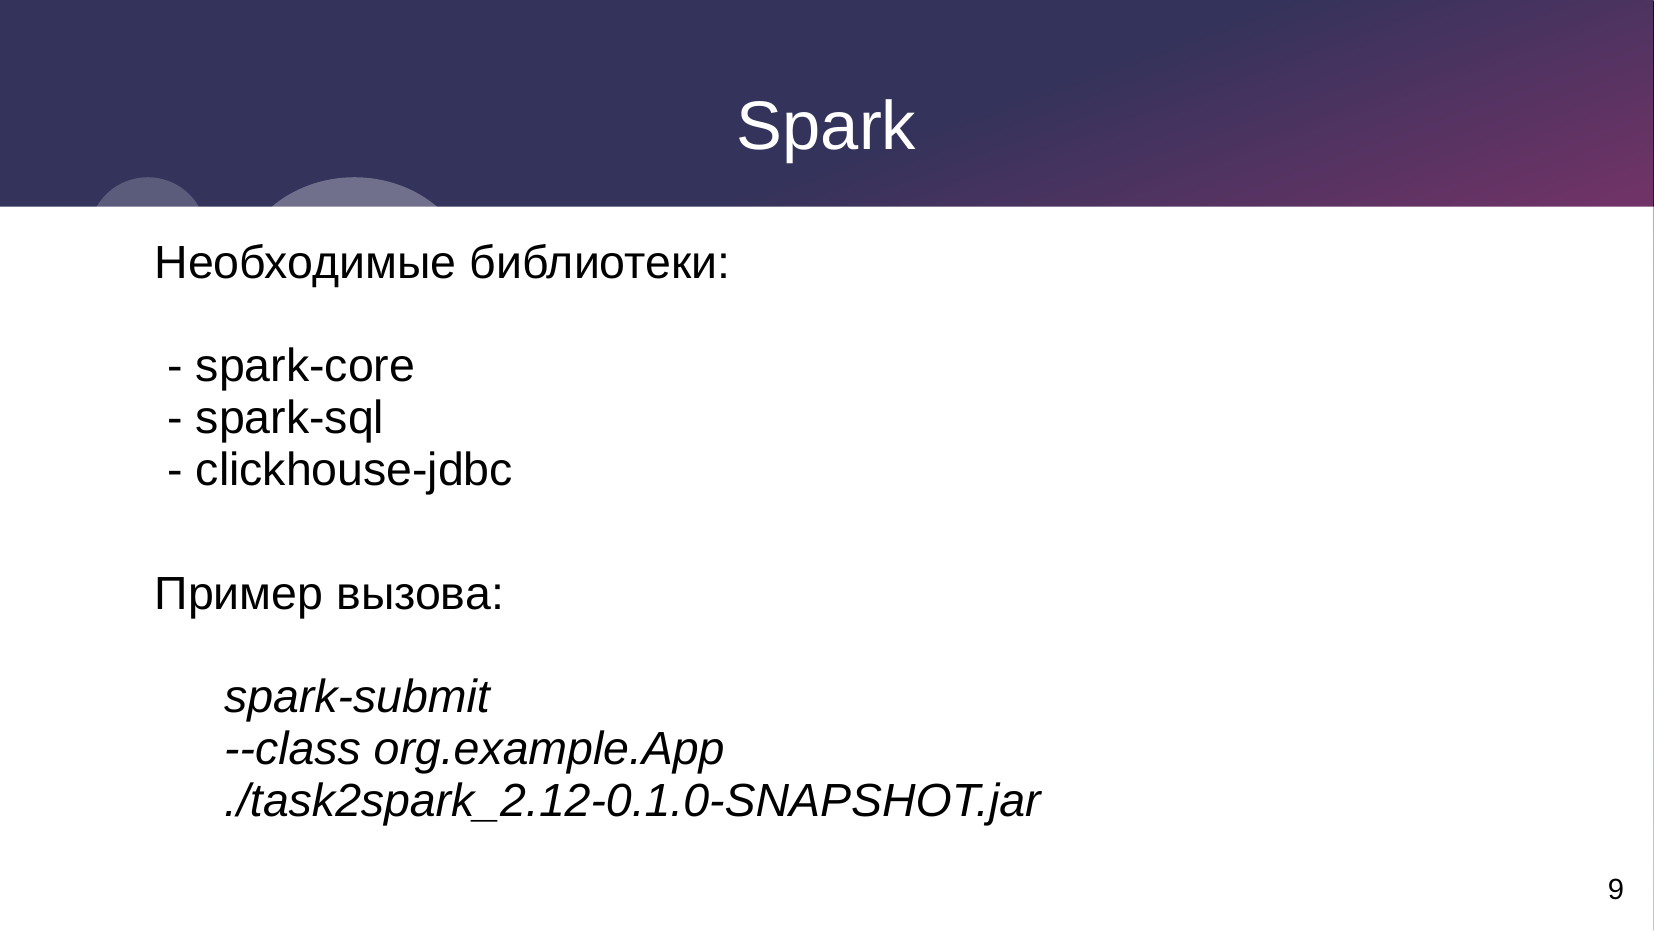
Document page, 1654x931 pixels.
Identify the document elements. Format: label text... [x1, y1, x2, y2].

title Spark [88, 44, 1565, 207]
list Необходимые библиотеки: - spark-core - spark-sql - clickhouse-jdbc Пример вызова: spark-submit --class org.example.App ./task2spark_2.12-0.1.0-SNAPSHOT.jar [88, 236, 1565, 827]
